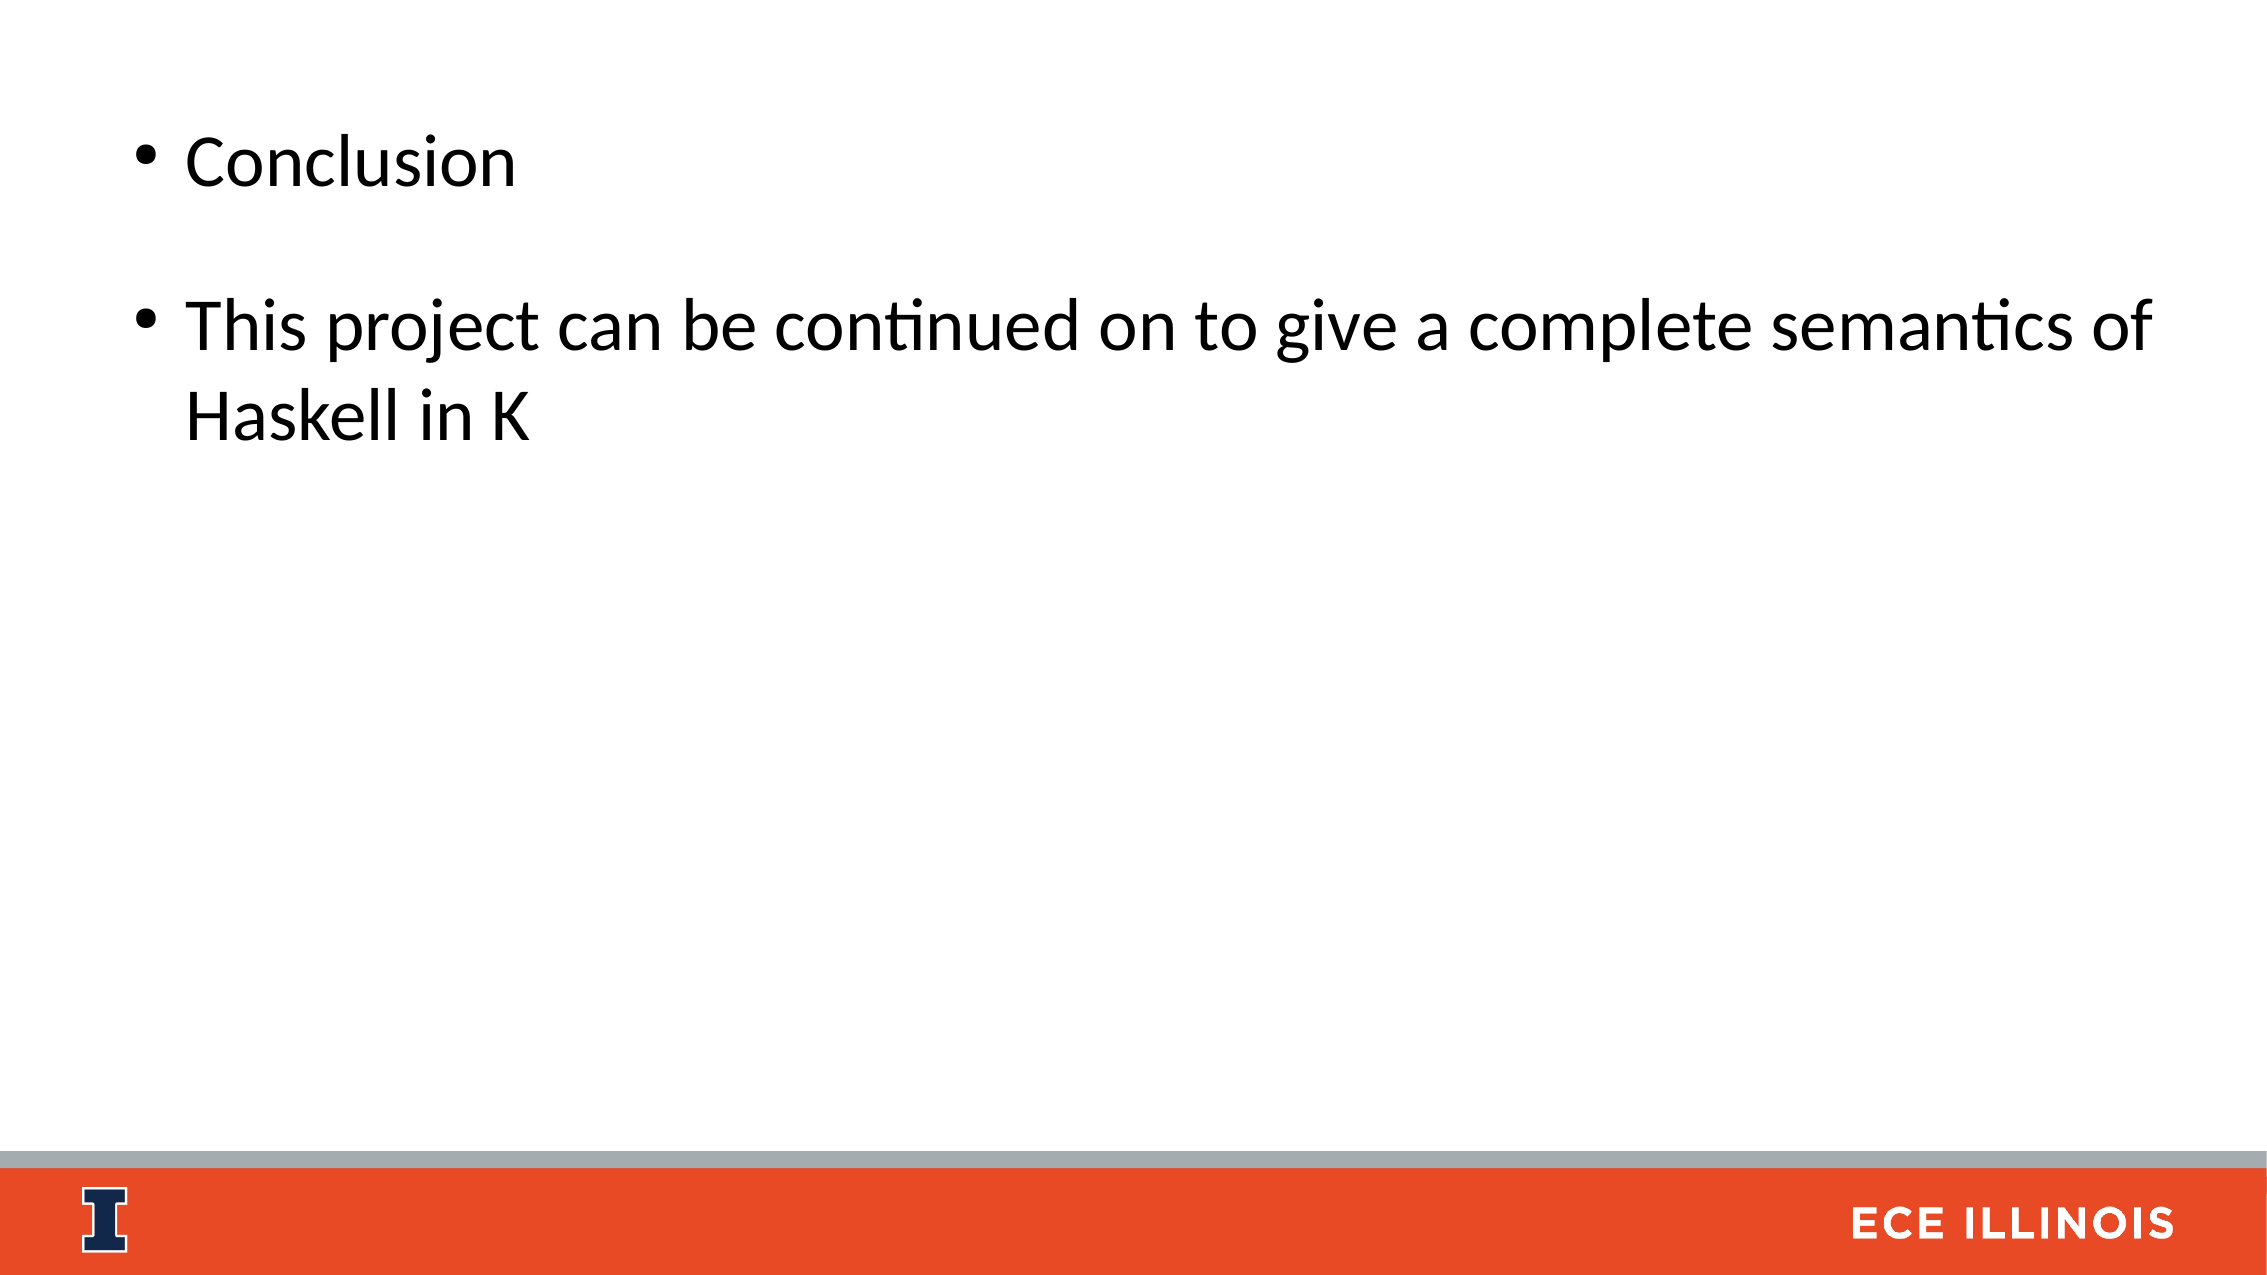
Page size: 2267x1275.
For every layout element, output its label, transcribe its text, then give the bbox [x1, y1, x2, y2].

list This project can be continued on to give a complete semantics of Haskell in K [100, 267, 2184, 1102]
picture [0, 1151, 2267, 1258]
list Conclusion [100, 104, 2173, 224]
picture [1853, 1206, 2173, 1239]
